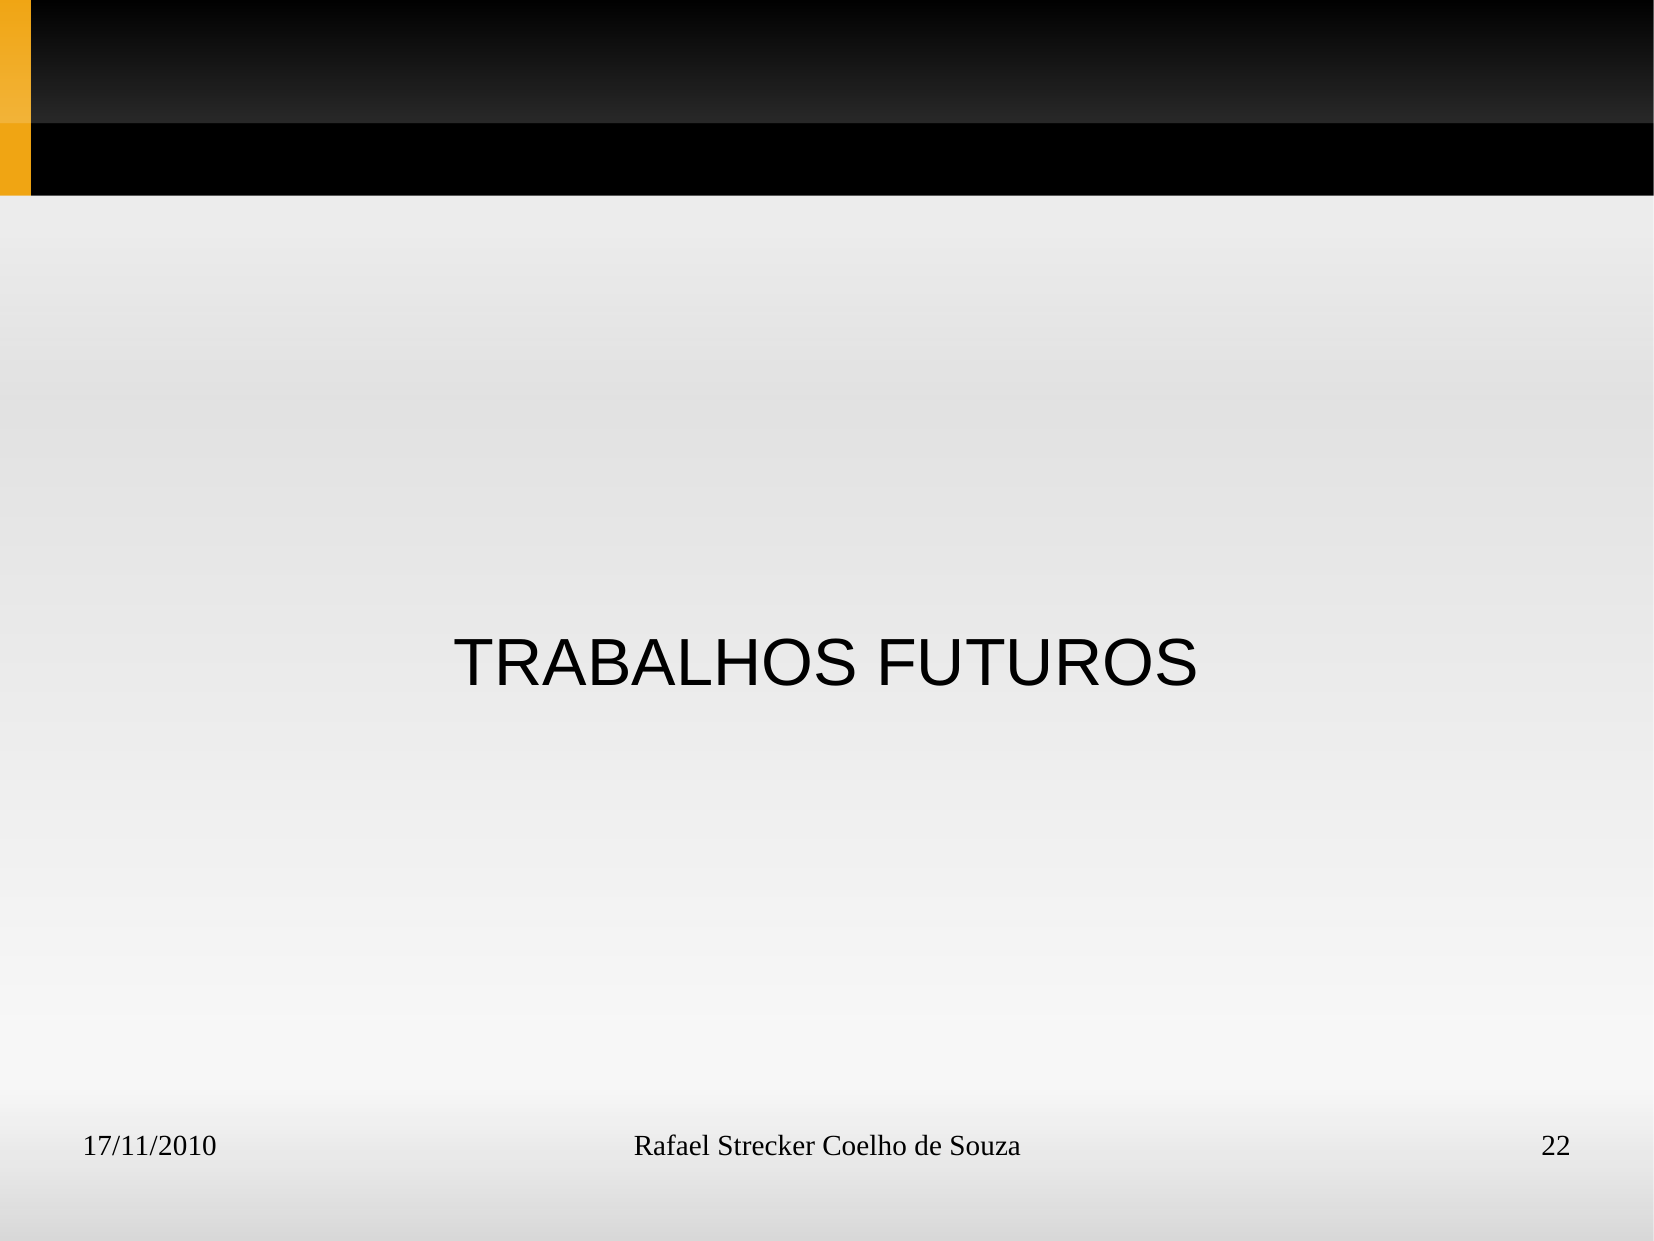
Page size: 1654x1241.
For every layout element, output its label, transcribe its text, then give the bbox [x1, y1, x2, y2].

subtitle TRABALHOS FUTUROS [82, 297, 1571, 1102]
picture [0, 0, 1654, 1241]
